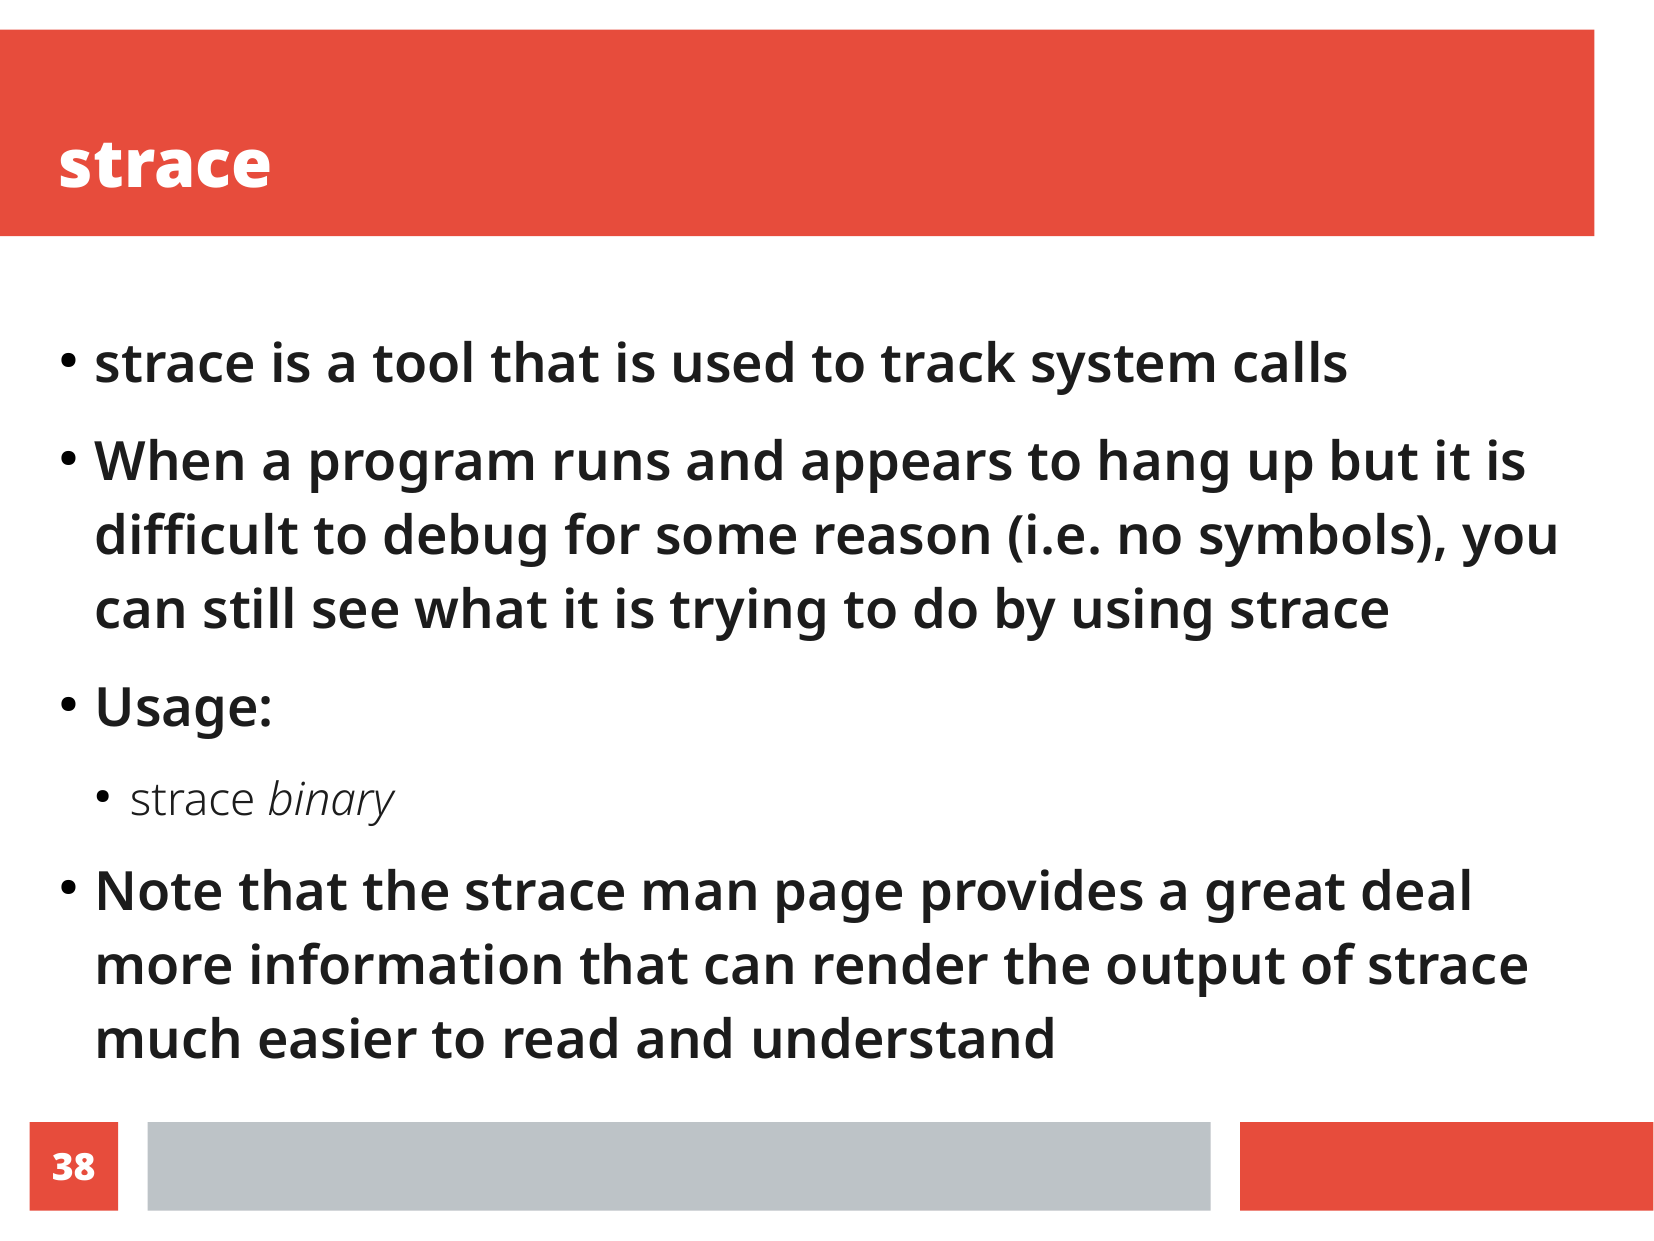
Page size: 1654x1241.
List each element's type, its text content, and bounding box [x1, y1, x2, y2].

title strace [59, 59, 1595, 207]
list strace is a tool that is used to track system calls When a program runs and appears to hang up but it is difficult to debug for some reason (i.e. no symbols), you can still see what it is trying to do by using strace Usage: strace binary Note that the strace man page provides a great deal more information that can render the output of strace much easier to read and understand [59, 324, 1565, 1093]
